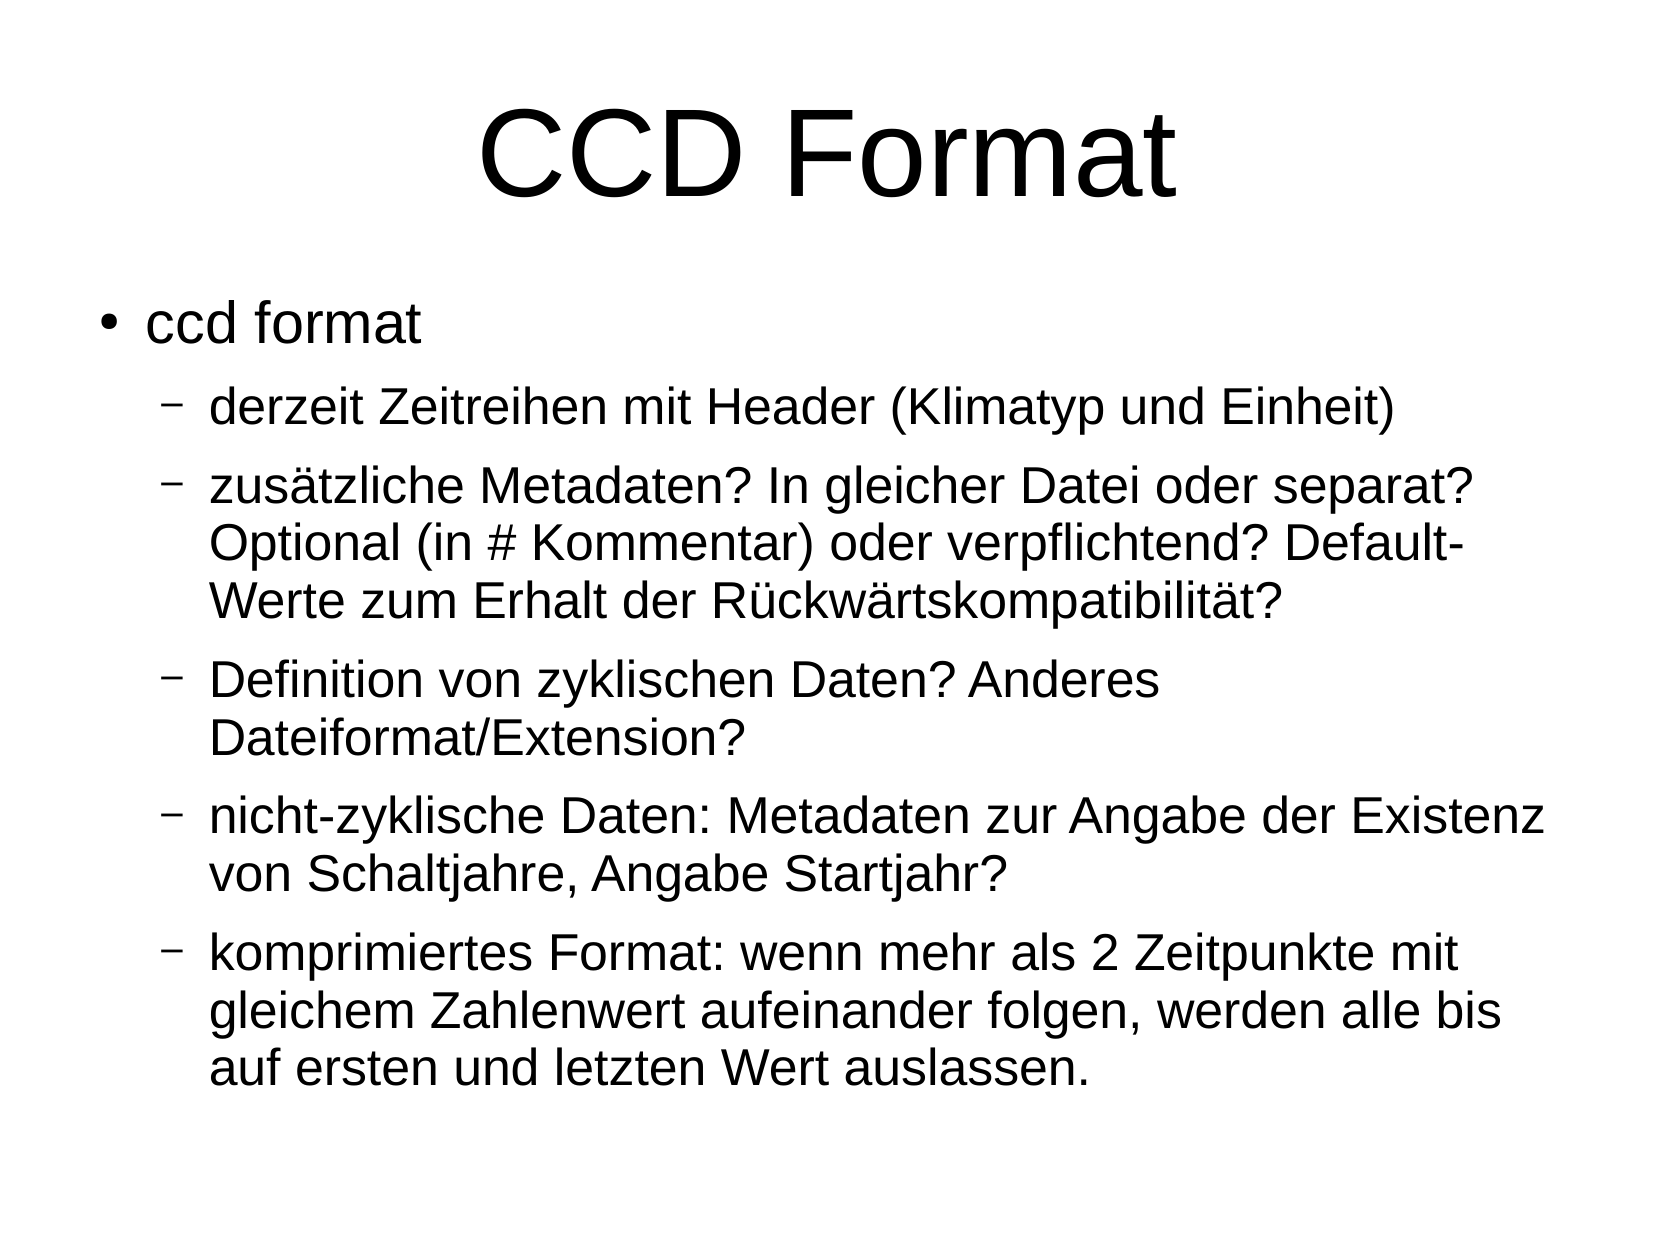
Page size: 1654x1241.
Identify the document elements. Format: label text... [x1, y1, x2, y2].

list ccd format derzeit Zeitreihen mit Header (Klimatyp und Einheit) zusätzliche Metadaten? In gleicher Datei oder separat? Optional (in # Kommentar) oder verpflichtend? Default-Werte zum Erhalt der Rückwärtskompatibilität? Definition von zyklischen Daten? Anderes Dateiformat/Extension? nicht-zyklische Daten: Metadaten zur Angabe der Existenz von Schaltjahre, Angabe Startjahr? komprimiertes Format: wenn mehr als 2 Zeitpunkte mit gleichem Zahlenwert aufeinander folgen, werden alle bis auf ersten und letzten Wert auslassen. [82, 290, 1571, 1111]
title CCD Format [82, 49, 1571, 257]
